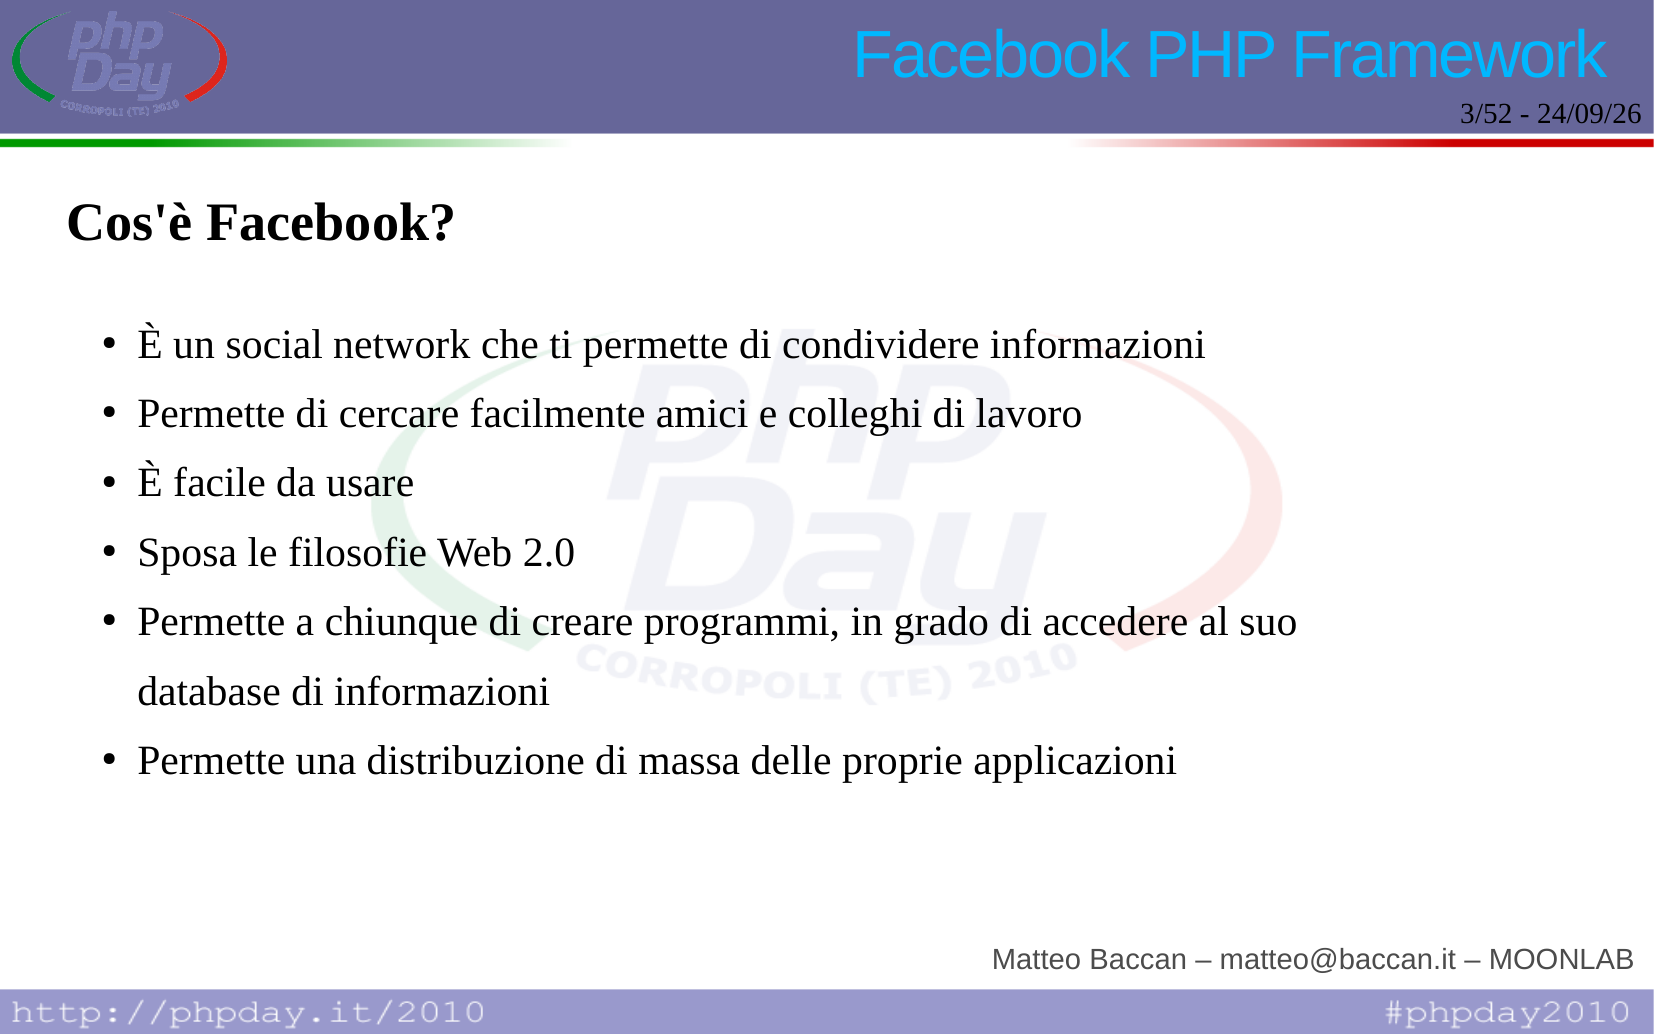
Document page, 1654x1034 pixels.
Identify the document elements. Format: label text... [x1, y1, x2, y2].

picture [0, 0, 1654, 1034]
title Facebook PHP Framework [132, 5, 1609, 103]
text_box Cos'è Facebook? È un social network che ti permette di condividere informazioni Permette di cercare facilmente amici e colleghi di lavoro È facile da usare Sposa le filosofie Web 2.0 Permette a chiunque di creare programmi, in grado di accedere al suo database di informazioni Permette una distribuzione di massa delle proprie applicazioni [51, 184, 1463, 814]
